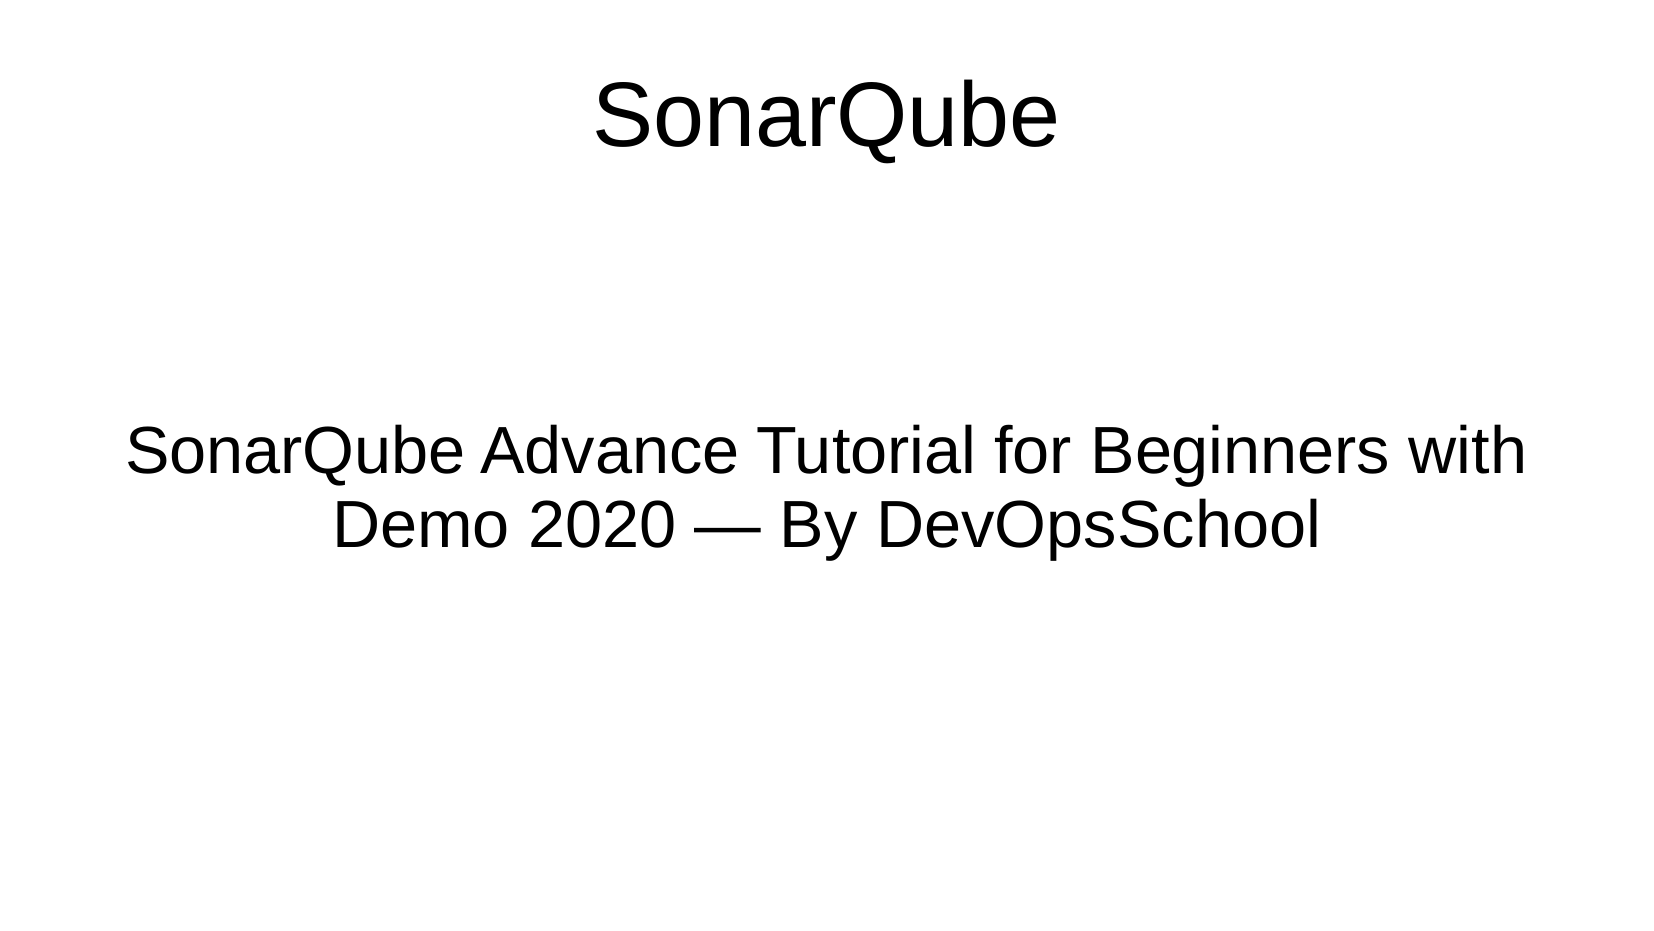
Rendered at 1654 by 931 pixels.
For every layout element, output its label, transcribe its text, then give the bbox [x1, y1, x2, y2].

subtitle SonarQube Advance Tutorial for Beginners with Demo 2020 — By DevOpsSchool [82, 217, 1571, 758]
title SonarQube [82, 37, 1571, 193]
